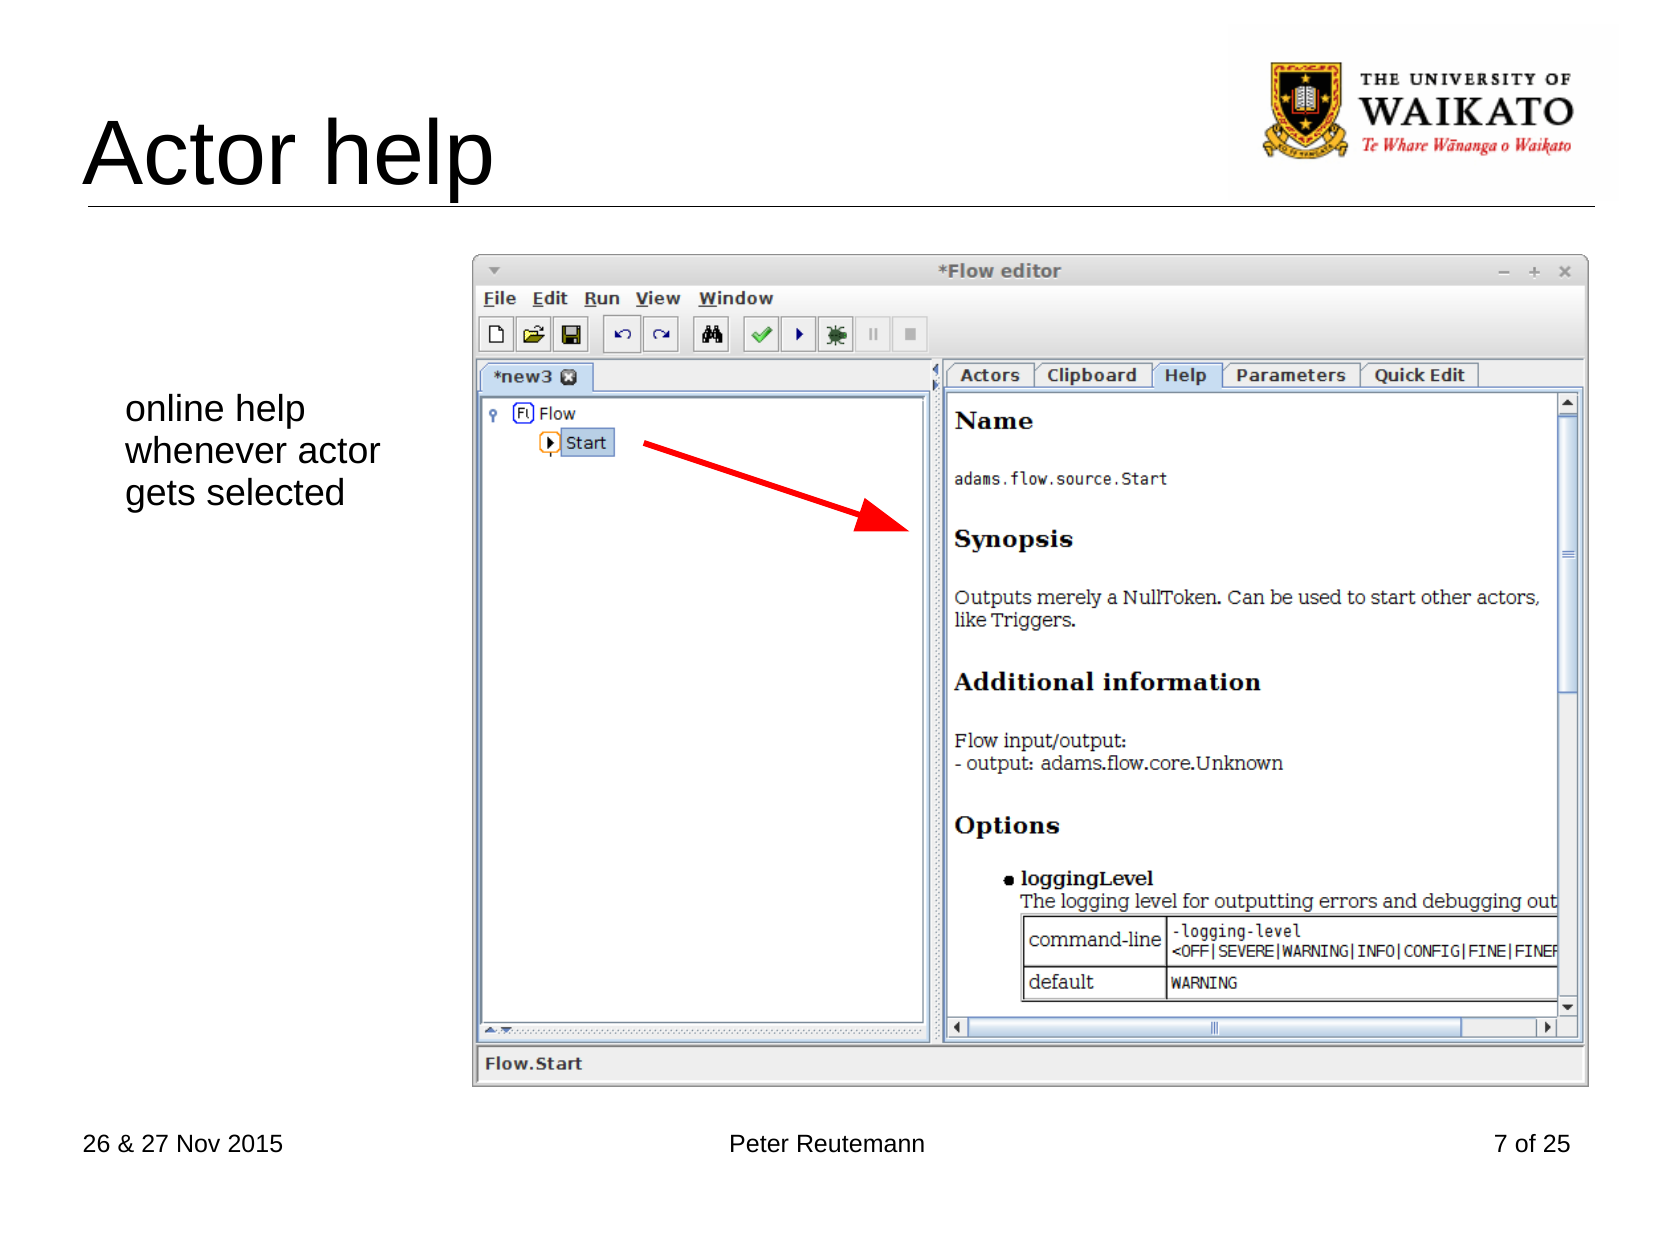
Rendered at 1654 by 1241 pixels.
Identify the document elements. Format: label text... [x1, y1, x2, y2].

picture [472, 254, 1589, 1087]
text_box online help whenever actor gets selected [110, 380, 396, 522]
picture [1228, 24, 1619, 201]
title Actor help [82, 49, 1571, 257]
